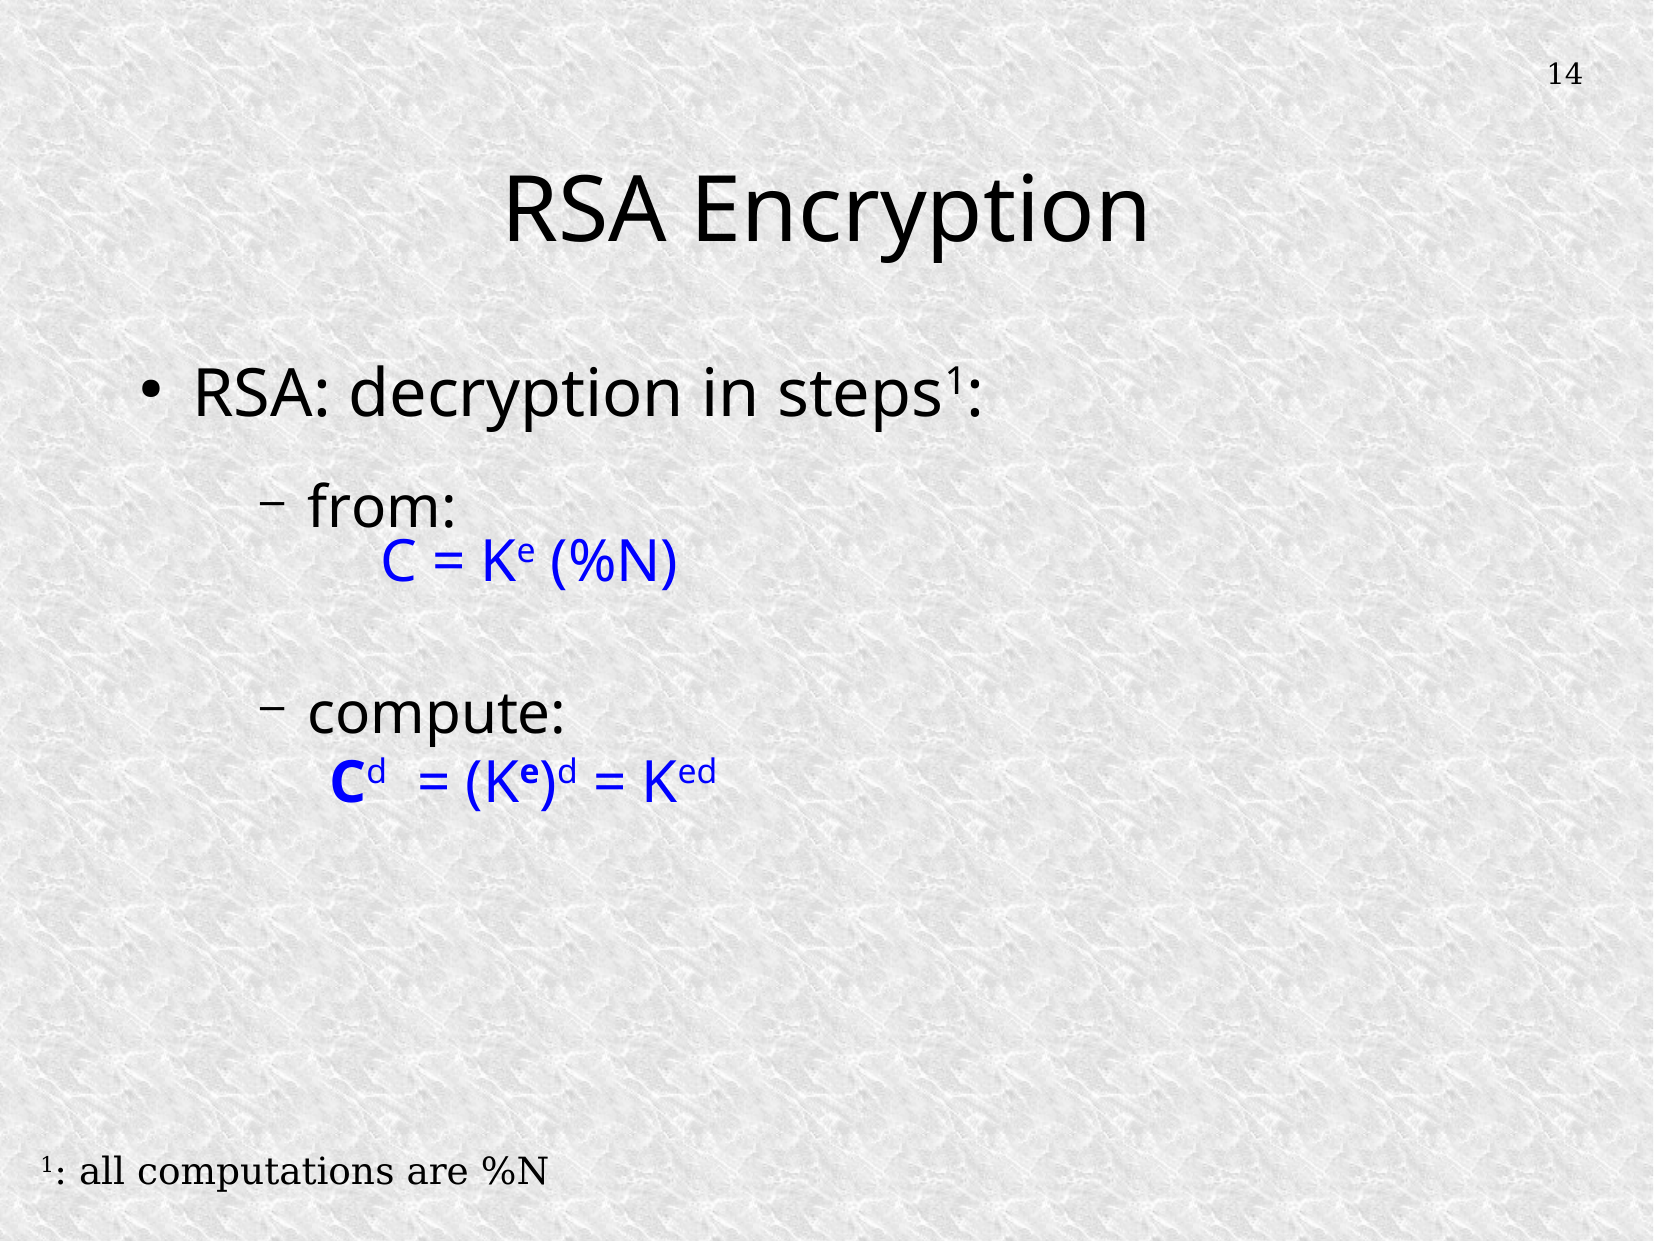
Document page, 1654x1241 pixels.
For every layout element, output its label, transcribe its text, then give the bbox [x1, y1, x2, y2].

text_box 1: all computations are %N [40, 1149, 550, 1195]
text_box C = Ke (%N) [255, 519, 818, 591]
list RSA: decryption in steps1: from: compute: [121, 344, 1533, 1127]
picture [0, 0, 1654, 1241]
text_box Cd = (Ke)d = Ked [204, 740, 1462, 1014]
title RSA Encryption [121, 102, 1533, 311]
